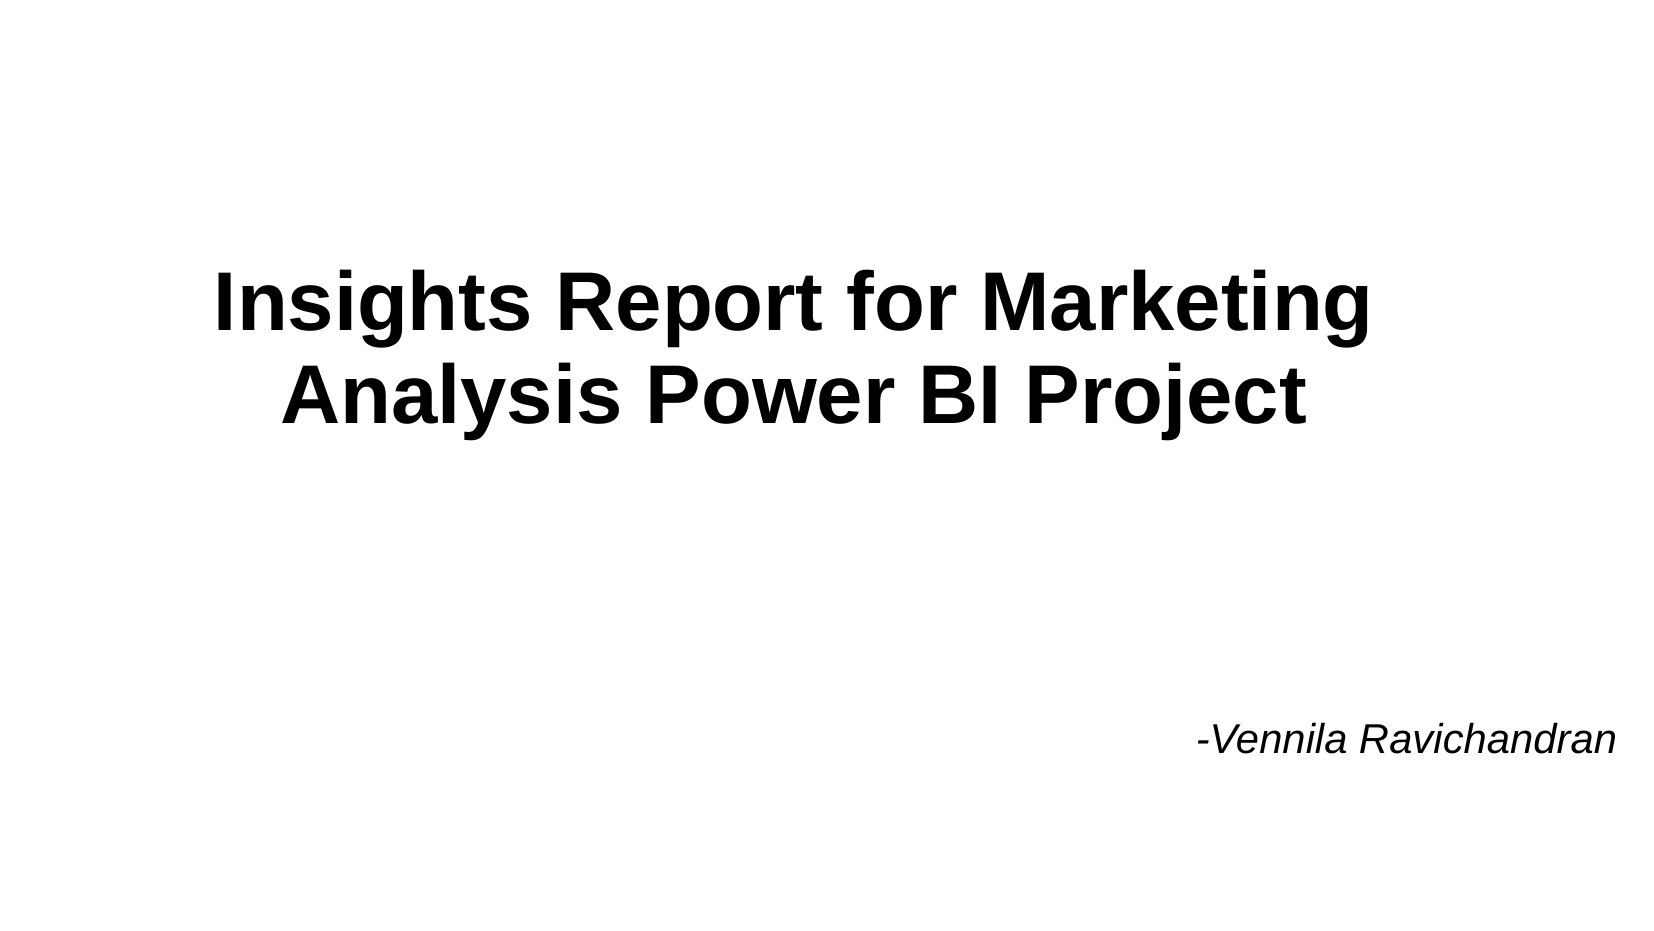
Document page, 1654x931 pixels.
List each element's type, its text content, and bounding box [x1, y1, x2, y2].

title Insights Report for Marketing Analysis Power BI Project [82, 105, 1506, 591]
text_box -Vennila Ravichandran [1181, 708, 1654, 817]
